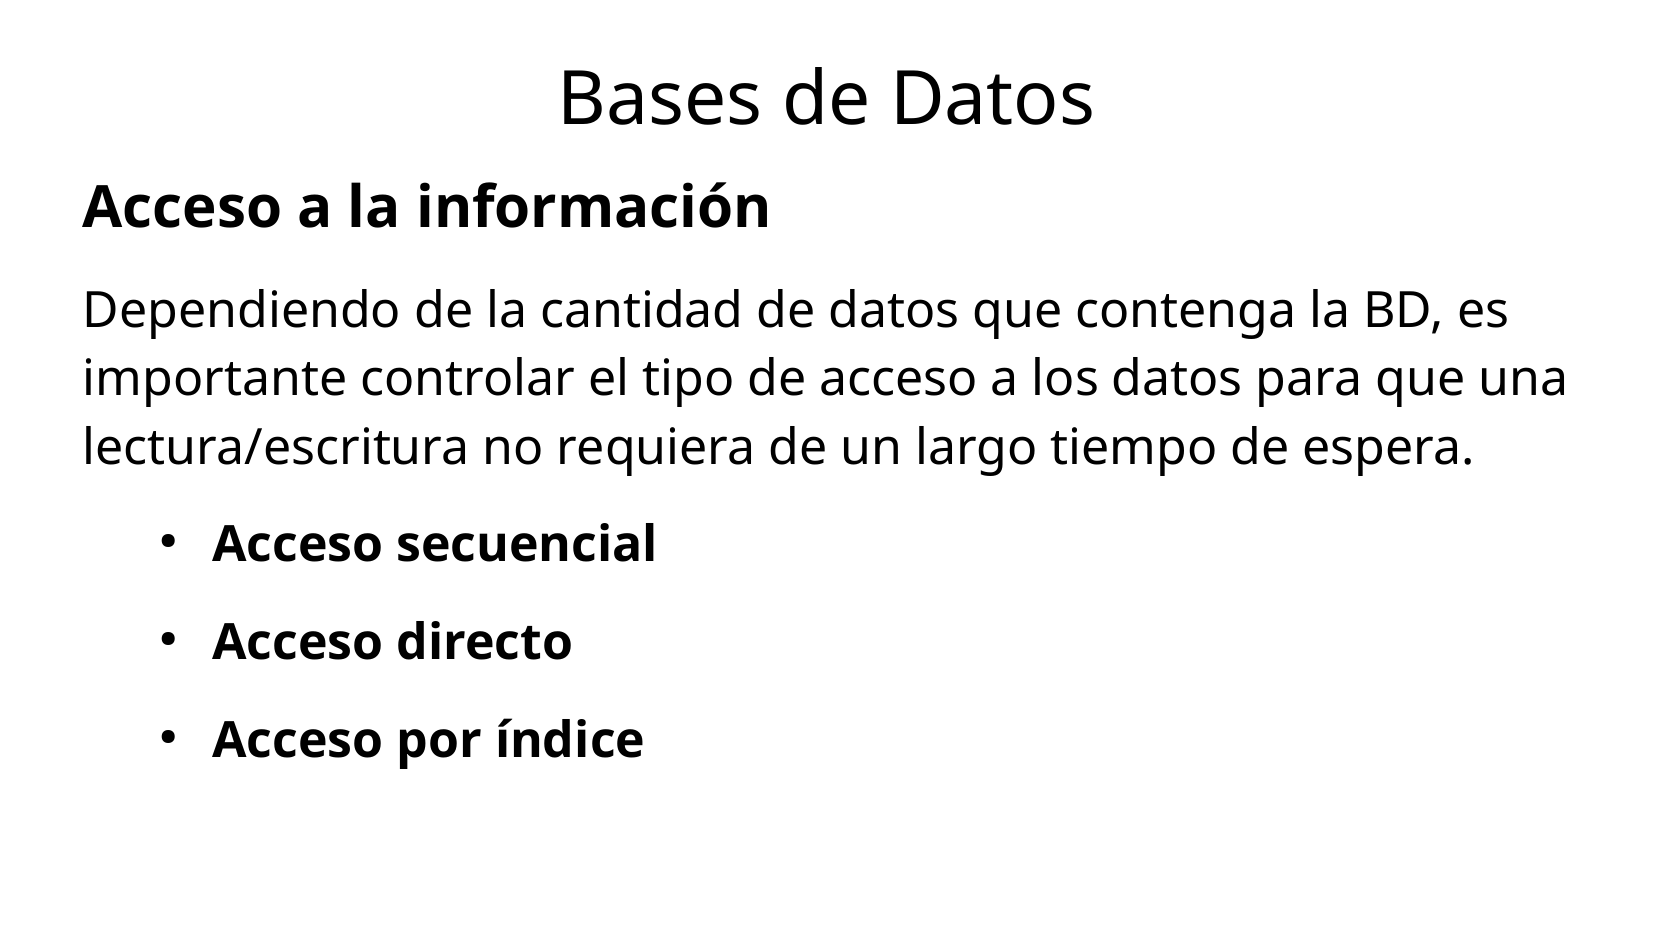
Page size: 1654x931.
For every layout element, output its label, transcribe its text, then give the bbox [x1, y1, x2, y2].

title Bases de Datos [82, 37, 1571, 154]
list Acceso a la información Dependiendo de la cantidad de datos que contenga la BD, es importante controlar el tipo de acceso a los datos para que una lectura/escritura no requiera de un largo tiempo de espera. Acceso secuencial Acceso directo Acceso por índice [82, 165, 1571, 839]
